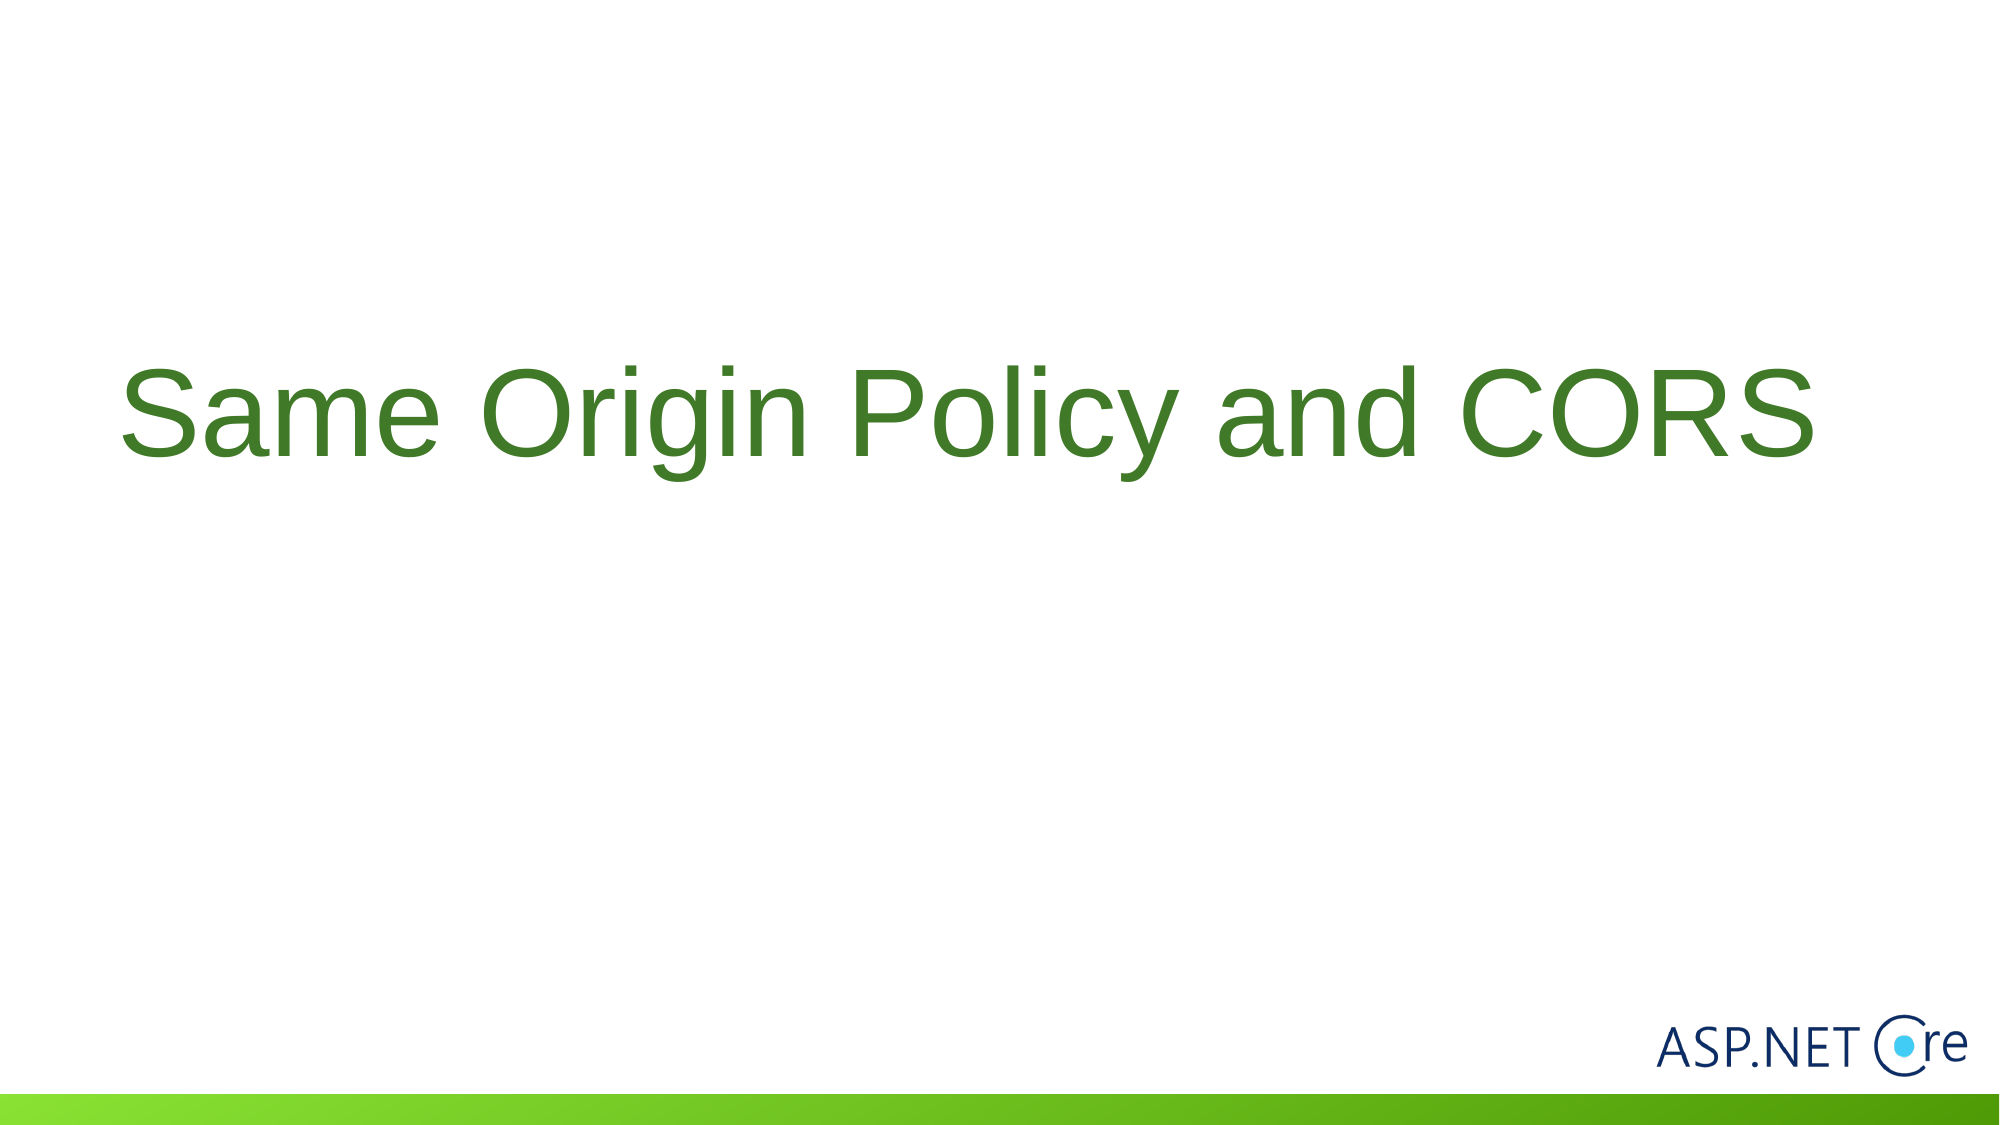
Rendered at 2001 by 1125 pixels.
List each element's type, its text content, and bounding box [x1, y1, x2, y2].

text_box Same Origin Policy and CORS [102, 335, 1835, 491]
picture [1641, 999, 1985, 1091]
text_box [0, 1094, 2000, 1125]
